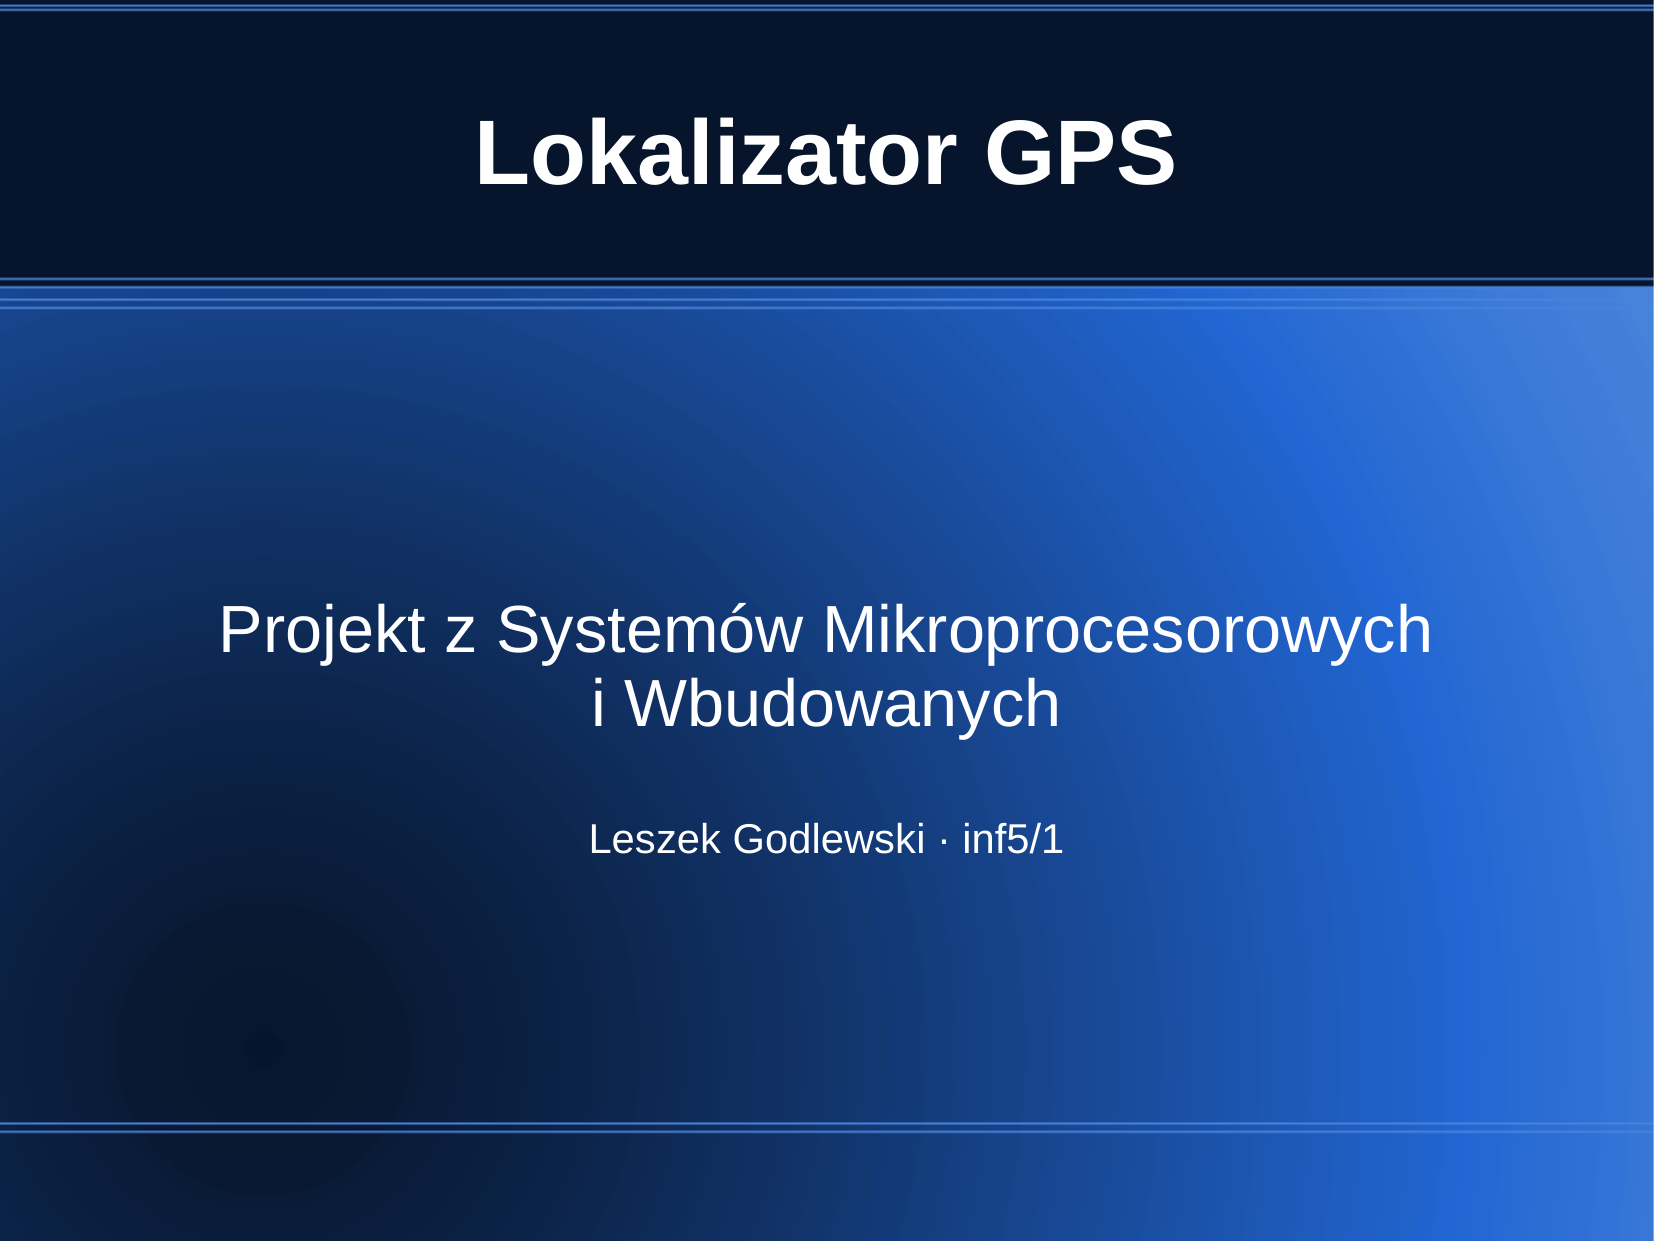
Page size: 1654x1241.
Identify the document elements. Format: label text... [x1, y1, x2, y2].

picture [0, 0, 1654, 1241]
title Lokalizator GPS [82, 49, 1571, 257]
subtitle Projekt z Systemów Mikroprocesorowych i Wbudowanych Leszek Godlewski · inf5/1 [82, 355, 1571, 1174]
